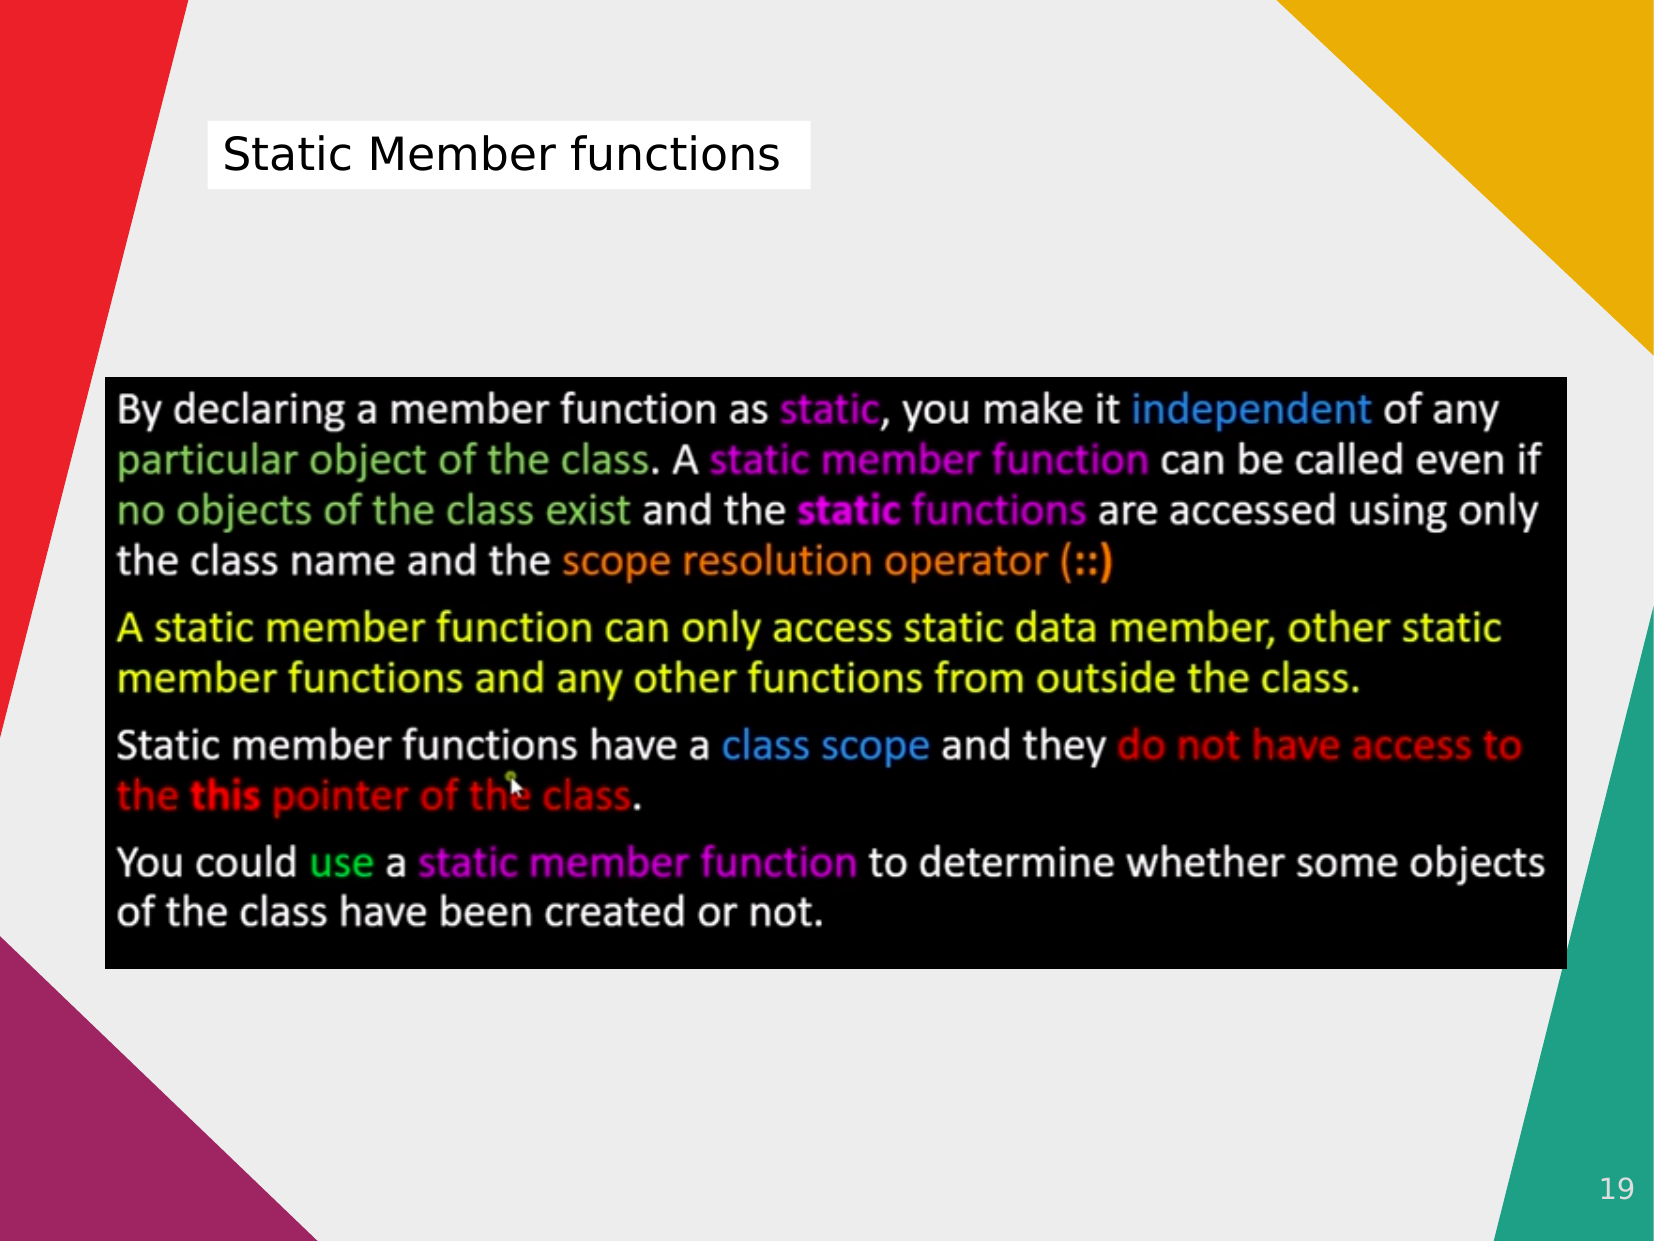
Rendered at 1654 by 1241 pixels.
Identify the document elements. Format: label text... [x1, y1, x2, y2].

text_box Static Member functions [207, 120, 811, 190]
picture [105, 377, 1567, 969]
